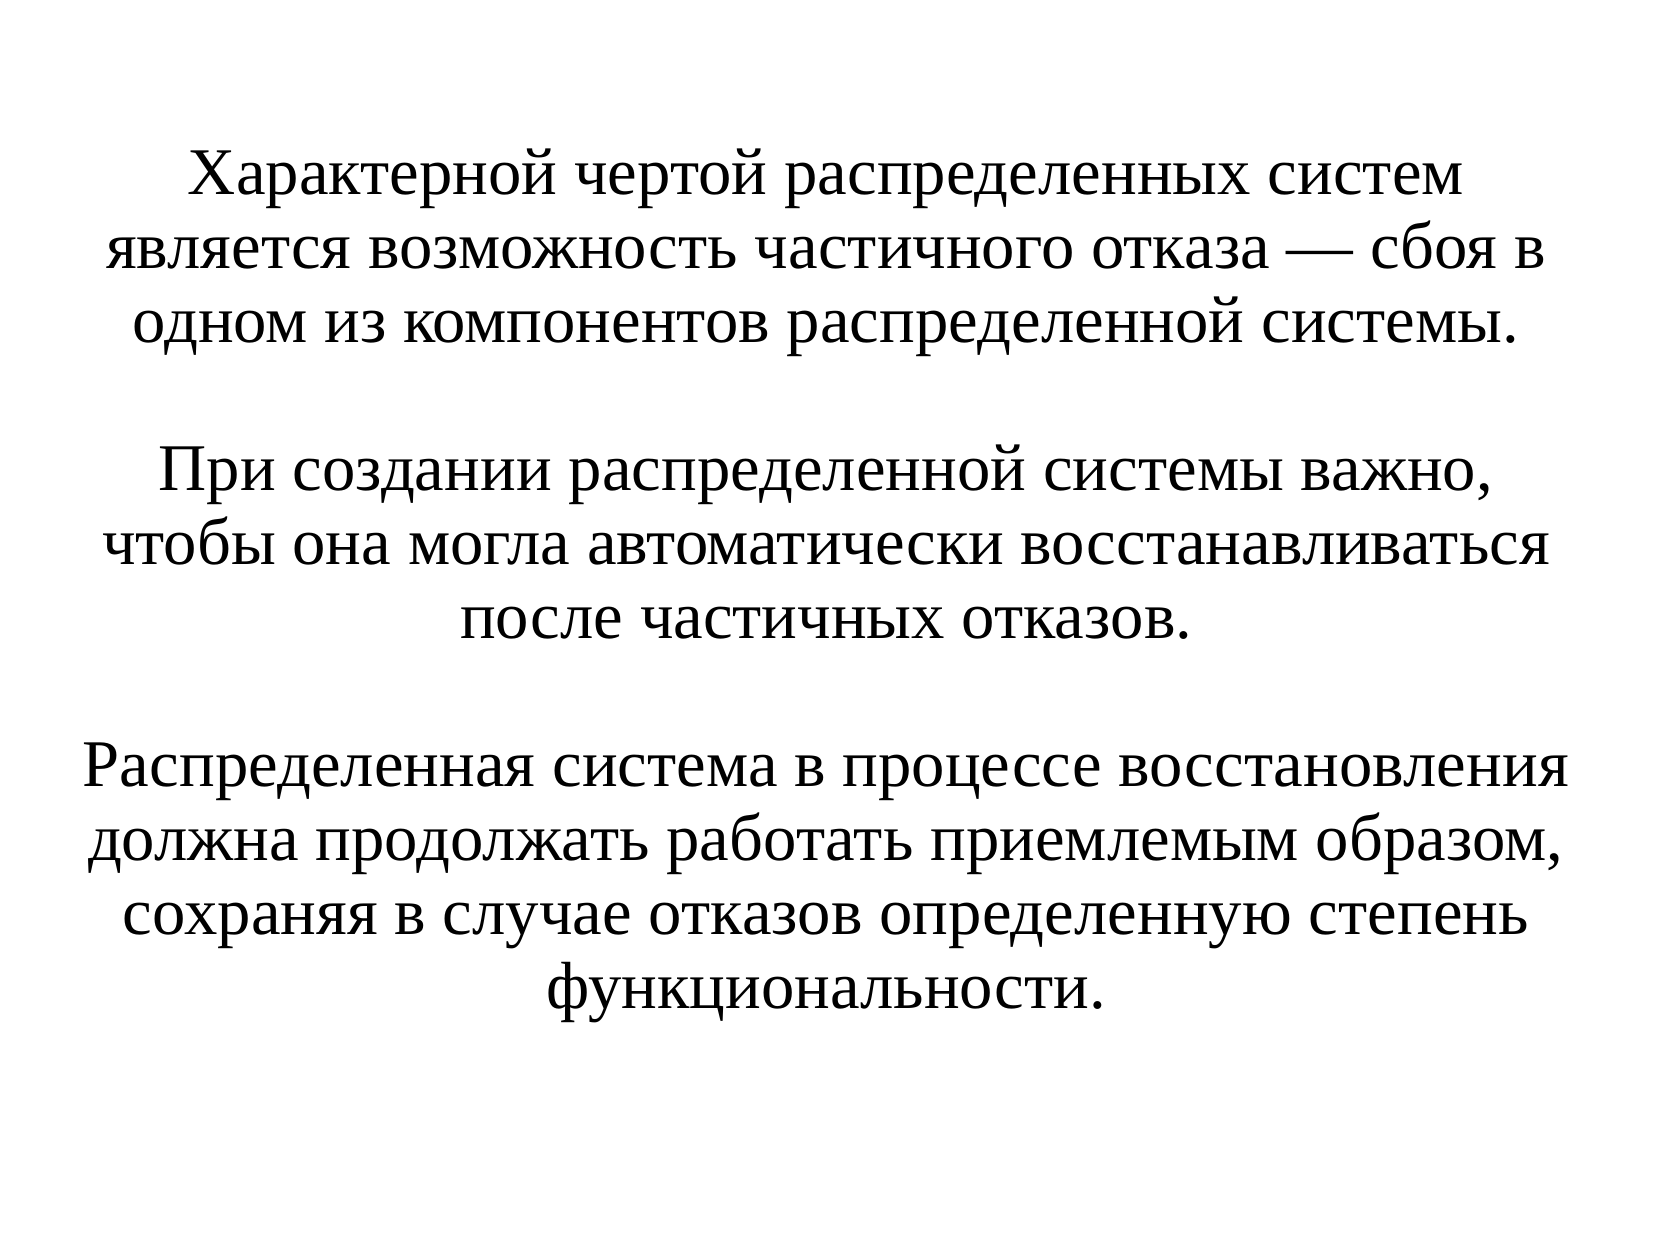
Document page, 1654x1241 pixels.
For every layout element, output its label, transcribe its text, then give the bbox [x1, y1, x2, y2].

subtitle Характерной чертой распределенных систем является возможность частичного отказа — сбоя в одном из компонентов распределенной системы. При создании распределенной системы важно, чтобы она могла автоматически восстанавливаться после частичных отказов. Распределенная система в процессе восстановления должна продолжать работать приемлемым образом, сохраняя в случае отказов определенную степень функциональности. [82, 49, 1571, 1109]
